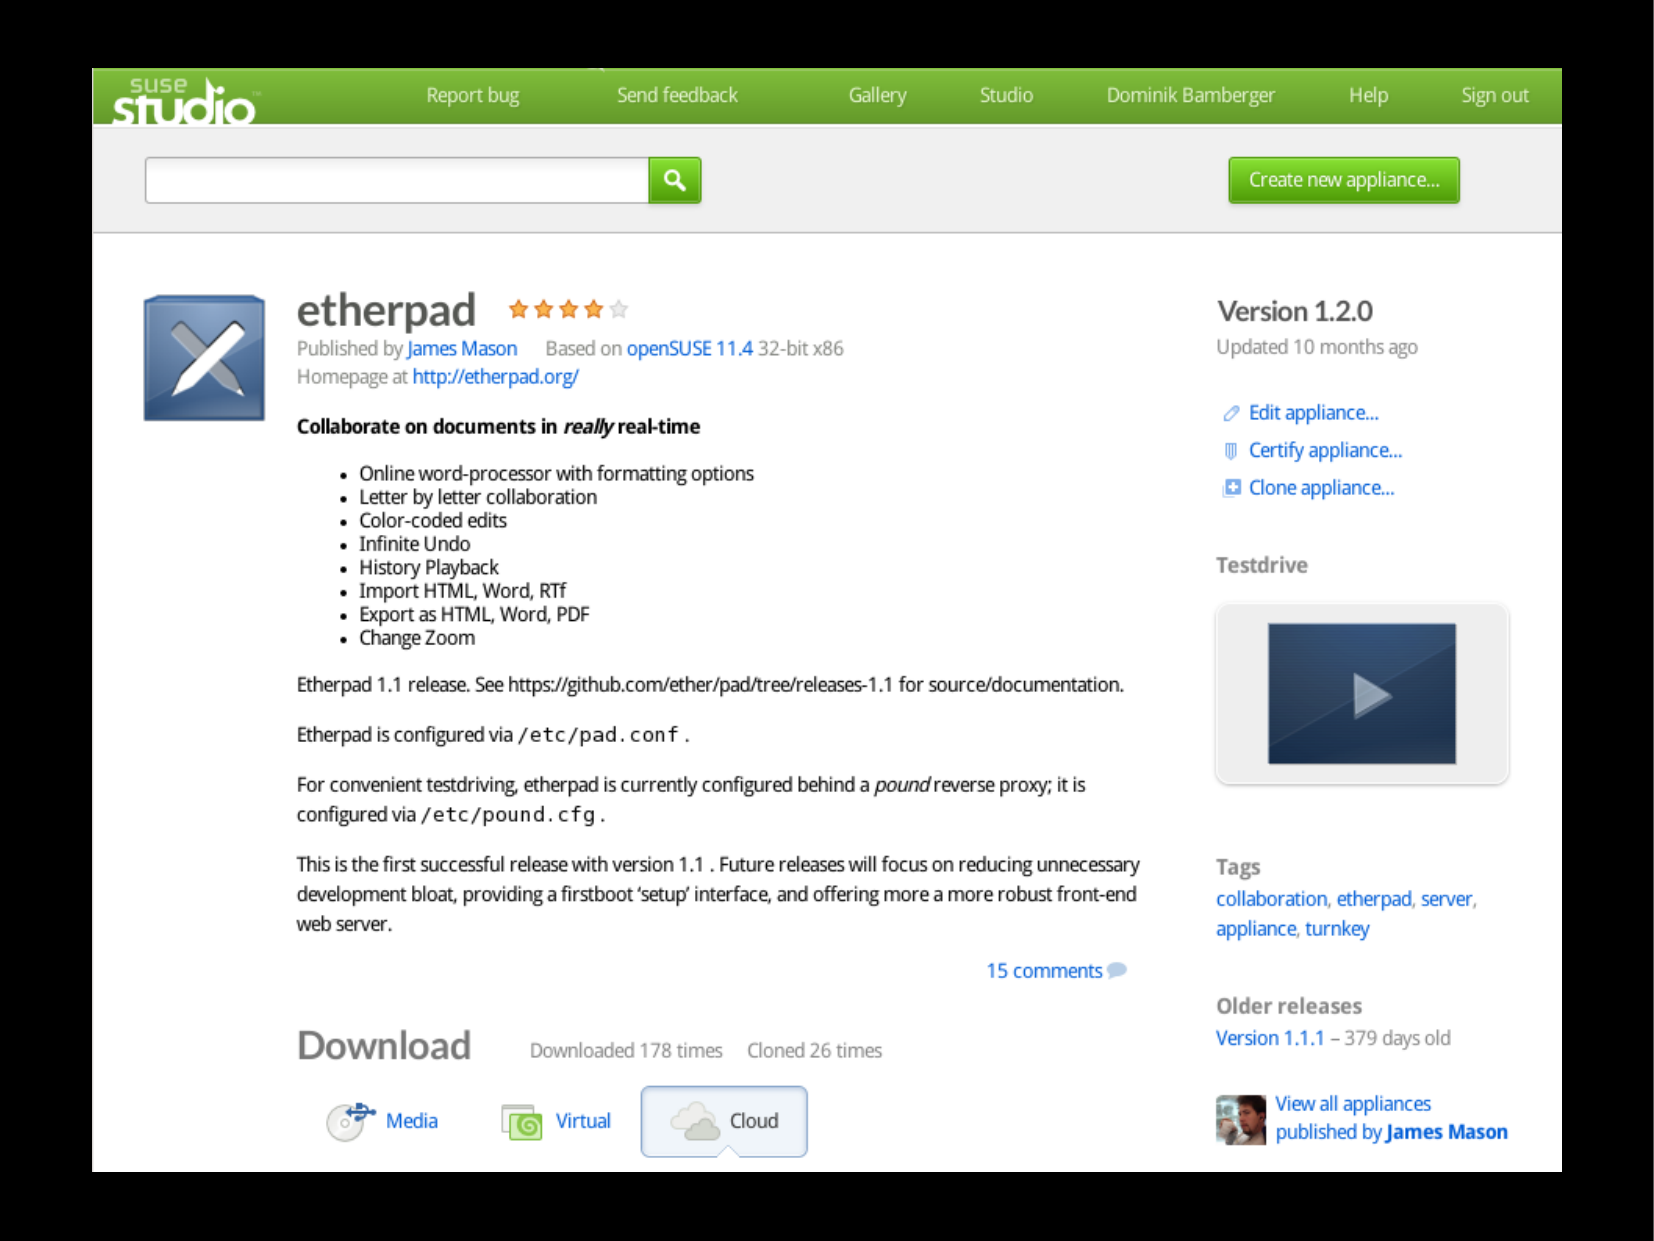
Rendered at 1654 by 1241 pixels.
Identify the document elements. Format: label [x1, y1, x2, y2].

picture [92, 68, 1562, 1172]
